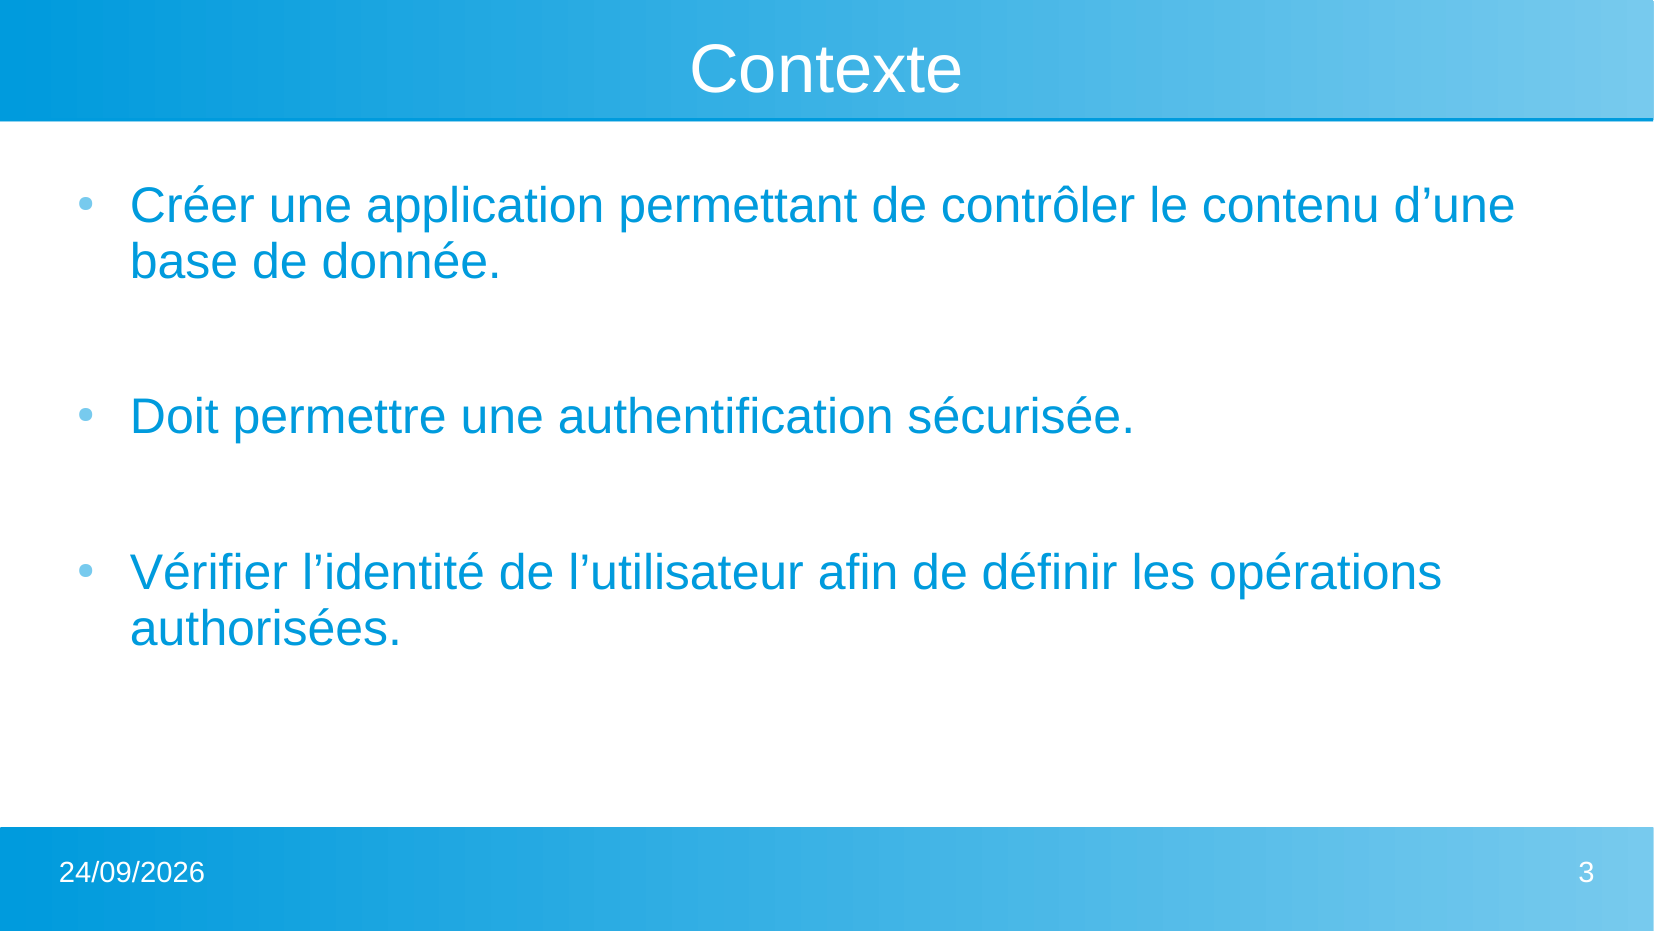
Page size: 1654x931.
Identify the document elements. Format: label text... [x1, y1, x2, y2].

title Contexte [59, 29, 1595, 108]
list Créer une application permettant de contrôler le contenu d’une base de donnée. Doit permettre une authentification sécurisée. Vérifier l’identité de l’utilisateur afin de définir les opérations authorisées. [59, 177, 1595, 768]
